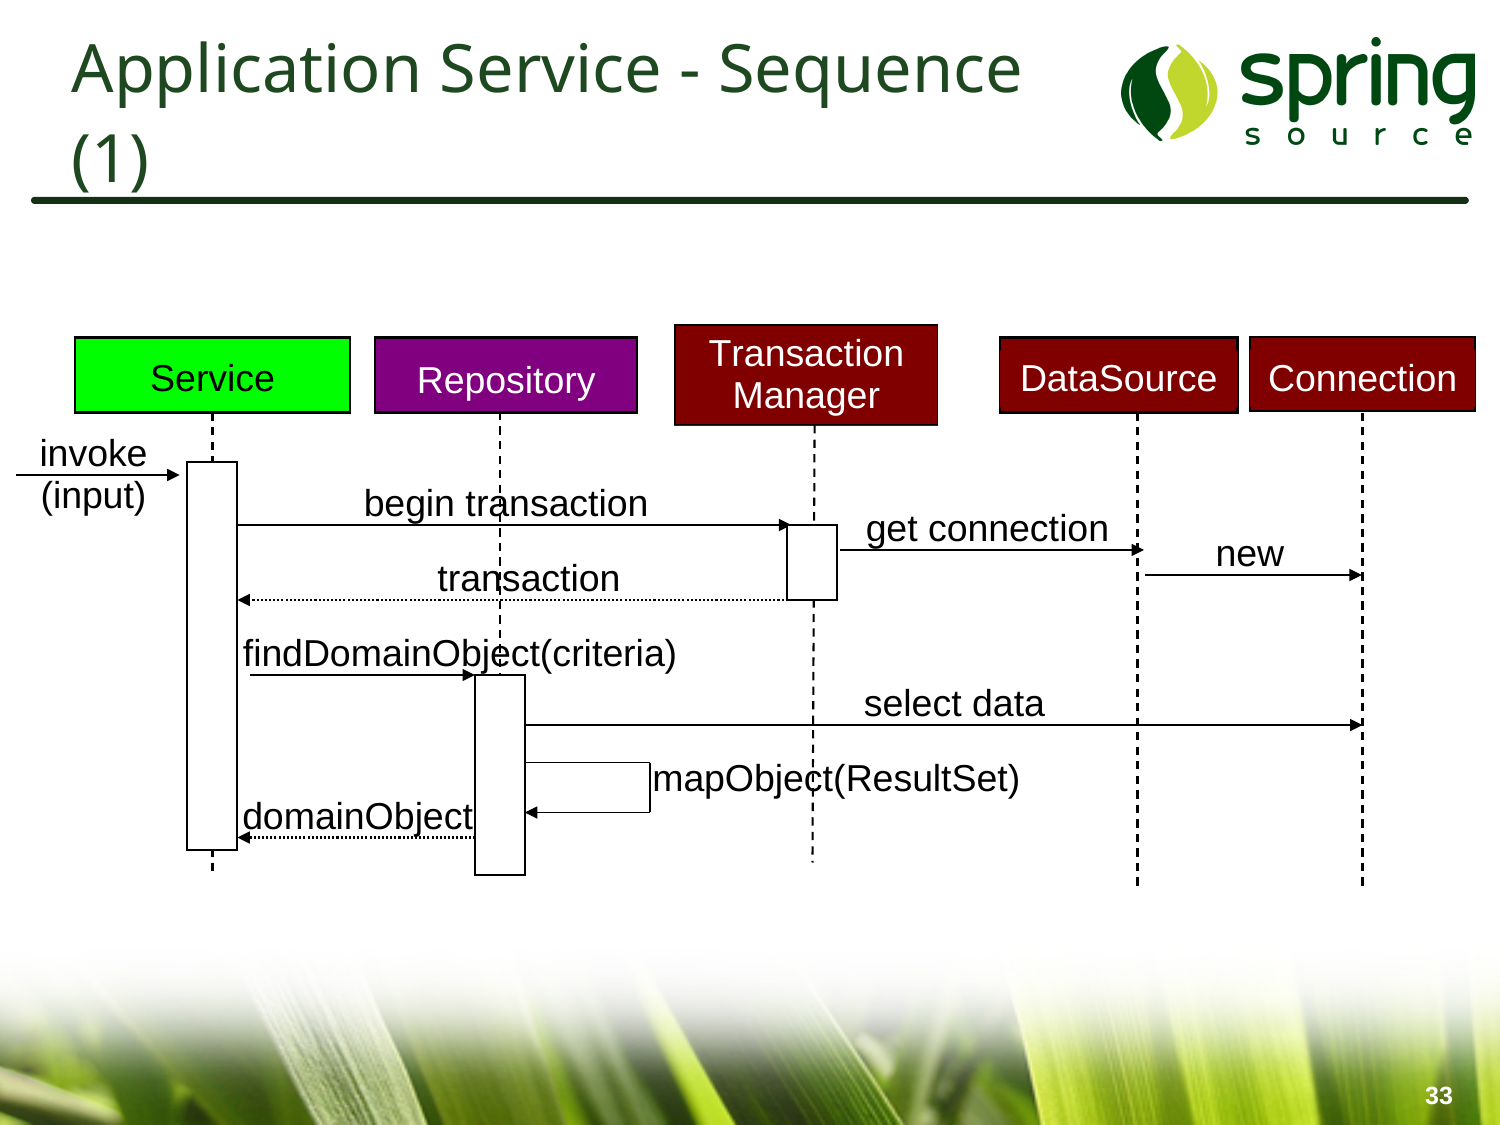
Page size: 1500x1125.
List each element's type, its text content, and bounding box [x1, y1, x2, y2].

text_box [374, 337, 638, 351]
text_box [74, 337, 350, 350]
text_box [474, 674, 525, 875]
text_box select data [774, 675, 1135, 733]
text_box new [1124, 525, 1375, 583]
text_box Connection [1250, 349, 1476, 408]
text_box DataSource [999, 350, 1238, 408]
text_box [374, 409, 638, 413]
text_box [187, 462, 238, 474]
text_box begin transaction [187, 474, 826, 533]
text_box domainObject [225, 787, 491, 845]
text_box [74, 408, 350, 413]
text_box transaction [320, 549, 738, 608]
title Application Service - Sequence (1) [56, 13, 1089, 191]
text_box mapObject(ResultSet) [637, 750, 1088, 808]
text_box [787, 525, 838, 601]
text_box Transaction Manager [674, 324, 938, 425]
text_box findDomainObject(criteria) [238, 624, 696, 683]
text_box Repository [374, 351, 638, 409]
text_box [1250, 337, 1476, 349]
text_box invoke (input) [0, 424, 188, 525]
text_box get connection [812, 500, 1163, 558]
picture [1121, 37, 1475, 145]
text_box [999, 337, 1238, 350]
text_box [187, 533, 238, 850]
text_box Service [74, 350, 350, 408]
picture [0, 944, 1500, 1125]
text_box [999, 408, 1238, 413]
